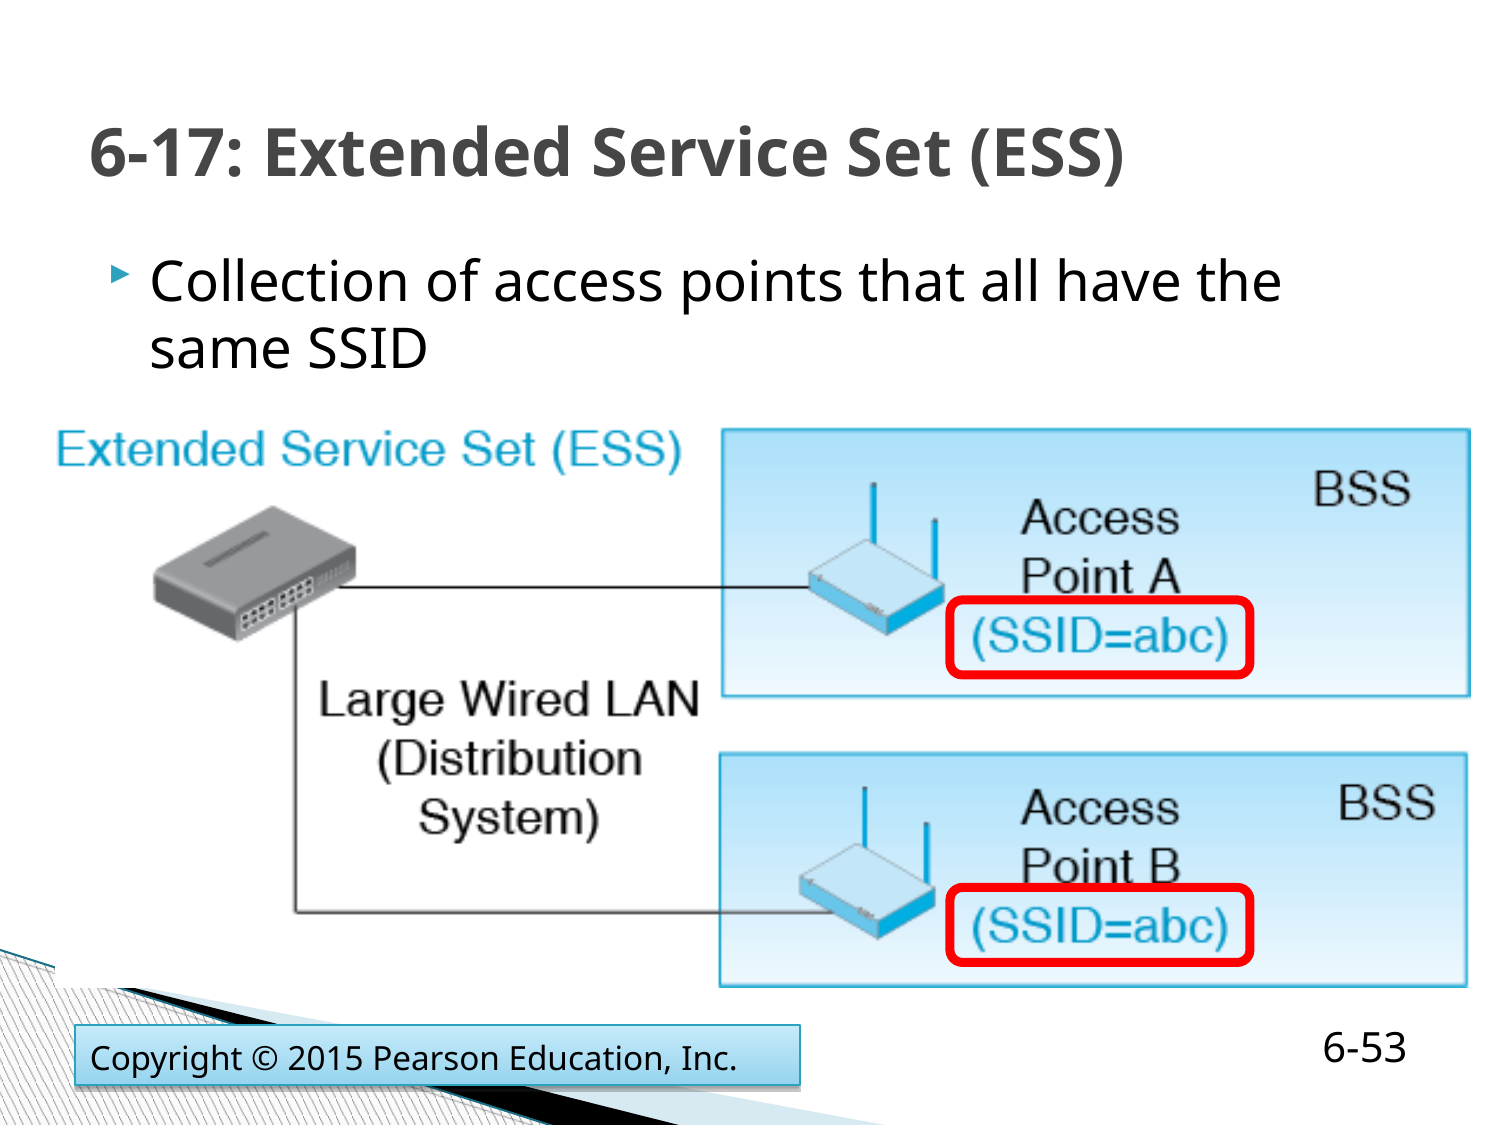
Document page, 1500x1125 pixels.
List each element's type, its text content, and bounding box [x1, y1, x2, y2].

title 6-17: Extended Service Set (ESS) [75, 62, 1425, 238]
footer Copyright © 2015 Pearson Education, Inc. [75, 1025, 800, 1085]
list Collection of access points that all have the same SSID [75, 238, 1425, 424]
slide_number 6-1 [1250, 1025, 1423, 1085]
picture [0, 424, 1471, 1125]
